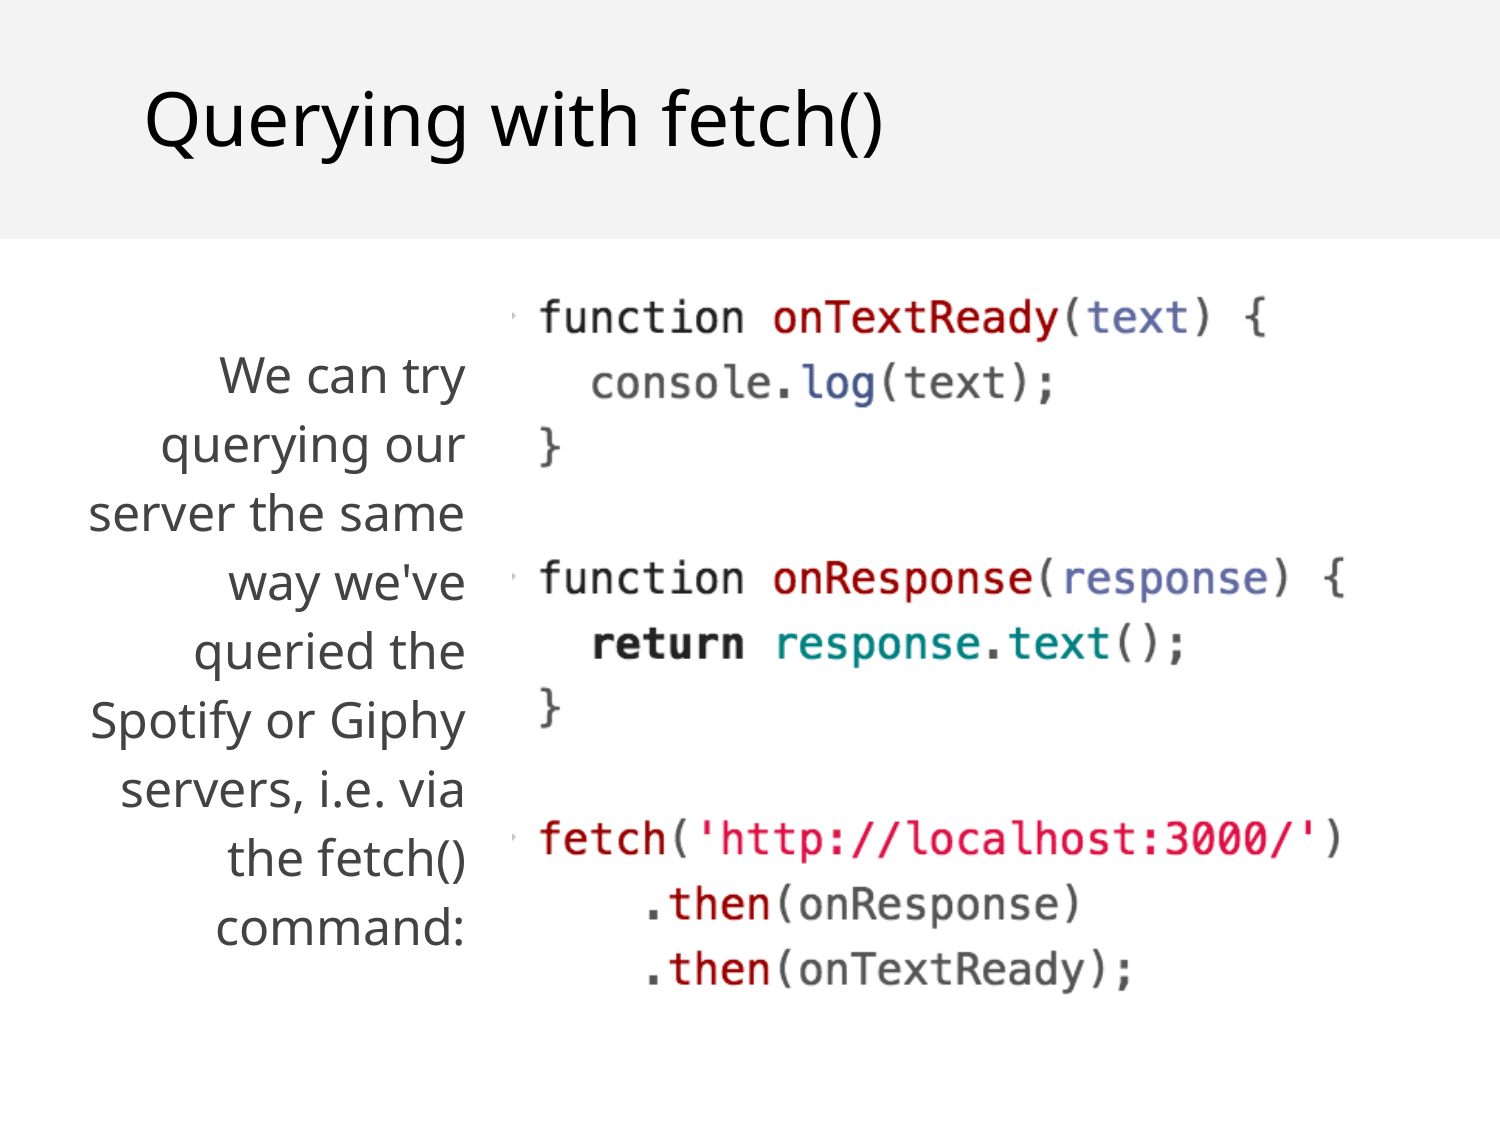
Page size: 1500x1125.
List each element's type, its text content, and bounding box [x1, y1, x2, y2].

list We can try querying our server the same way we've queried the Spotify or Giphy servers, i.e. via the fetch() command: [37, 271, 482, 1019]
picture [512, 271, 1390, 1047]
title Querying with fetch() [128, 56, 1372, 183]
